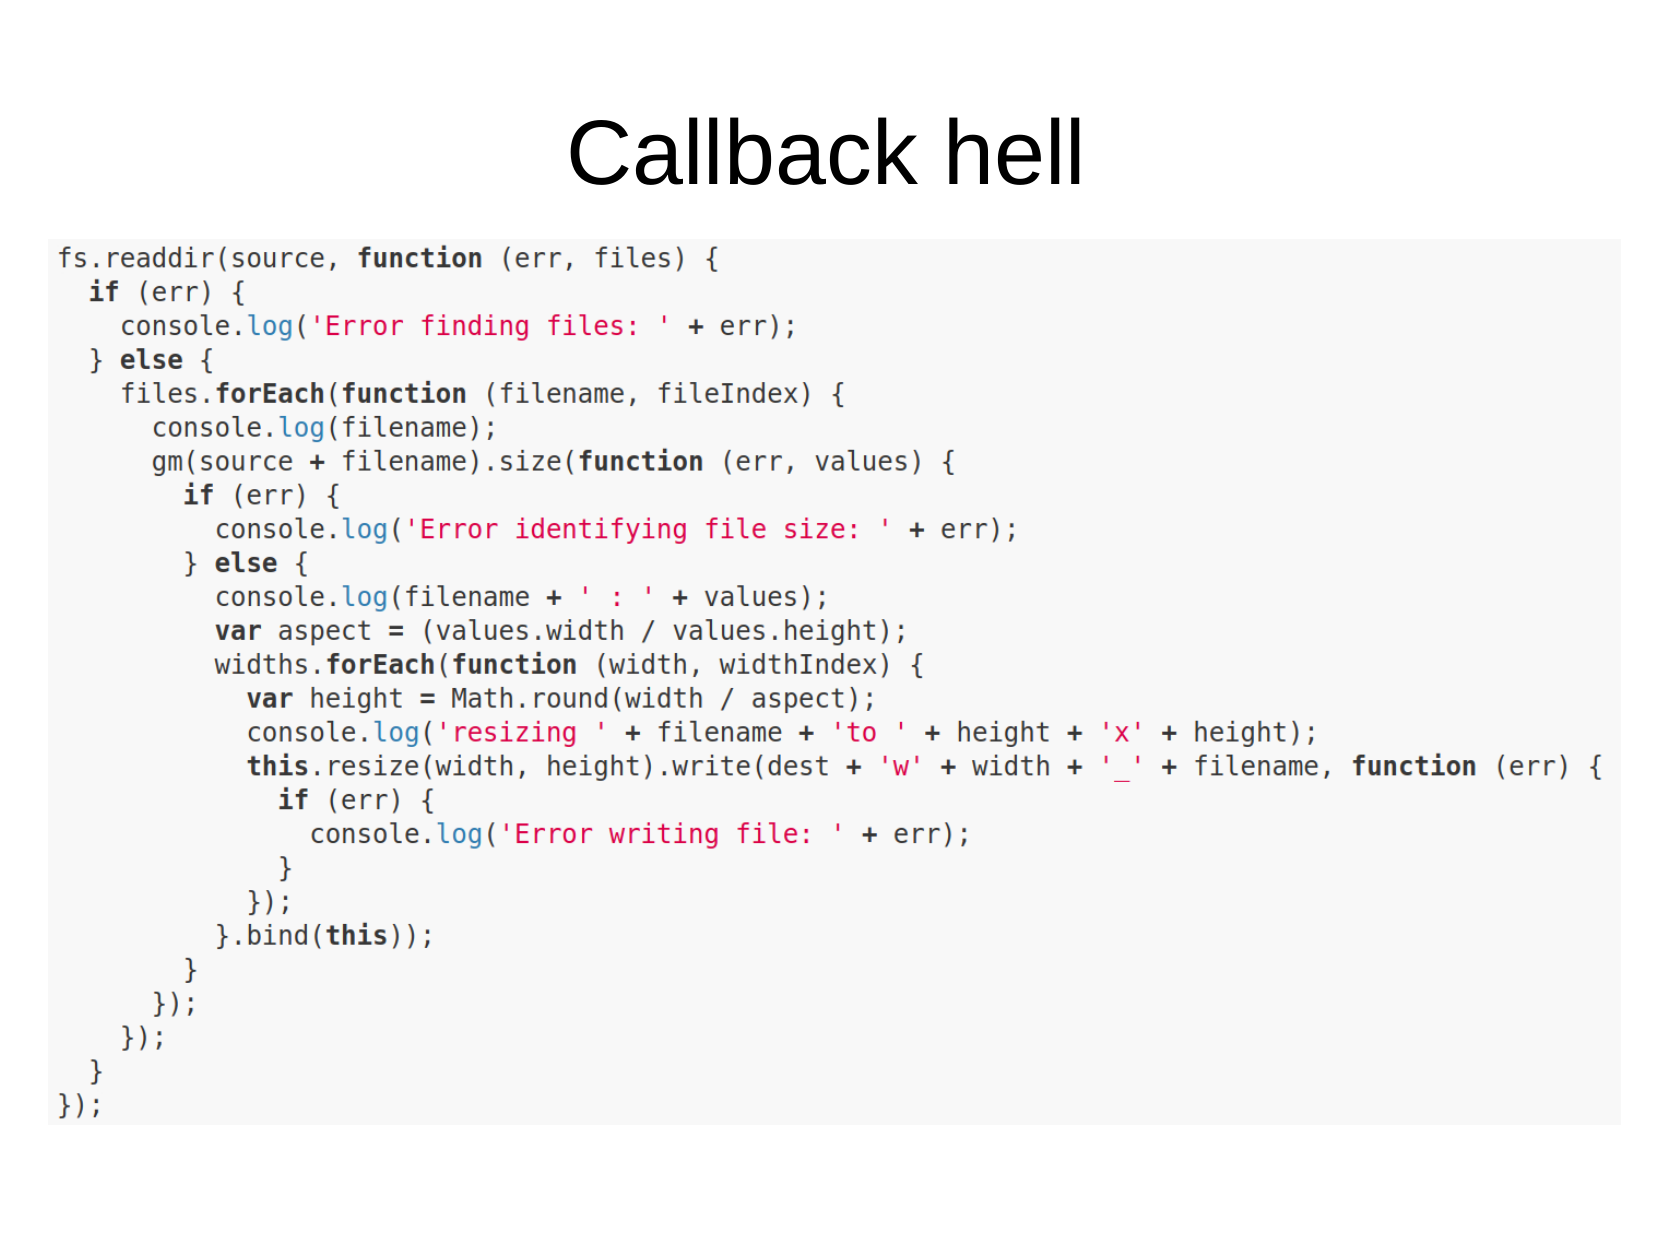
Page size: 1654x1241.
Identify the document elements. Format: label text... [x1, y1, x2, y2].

title Callback hell [82, 49, 1571, 239]
picture [48, 239, 1621, 1126]
